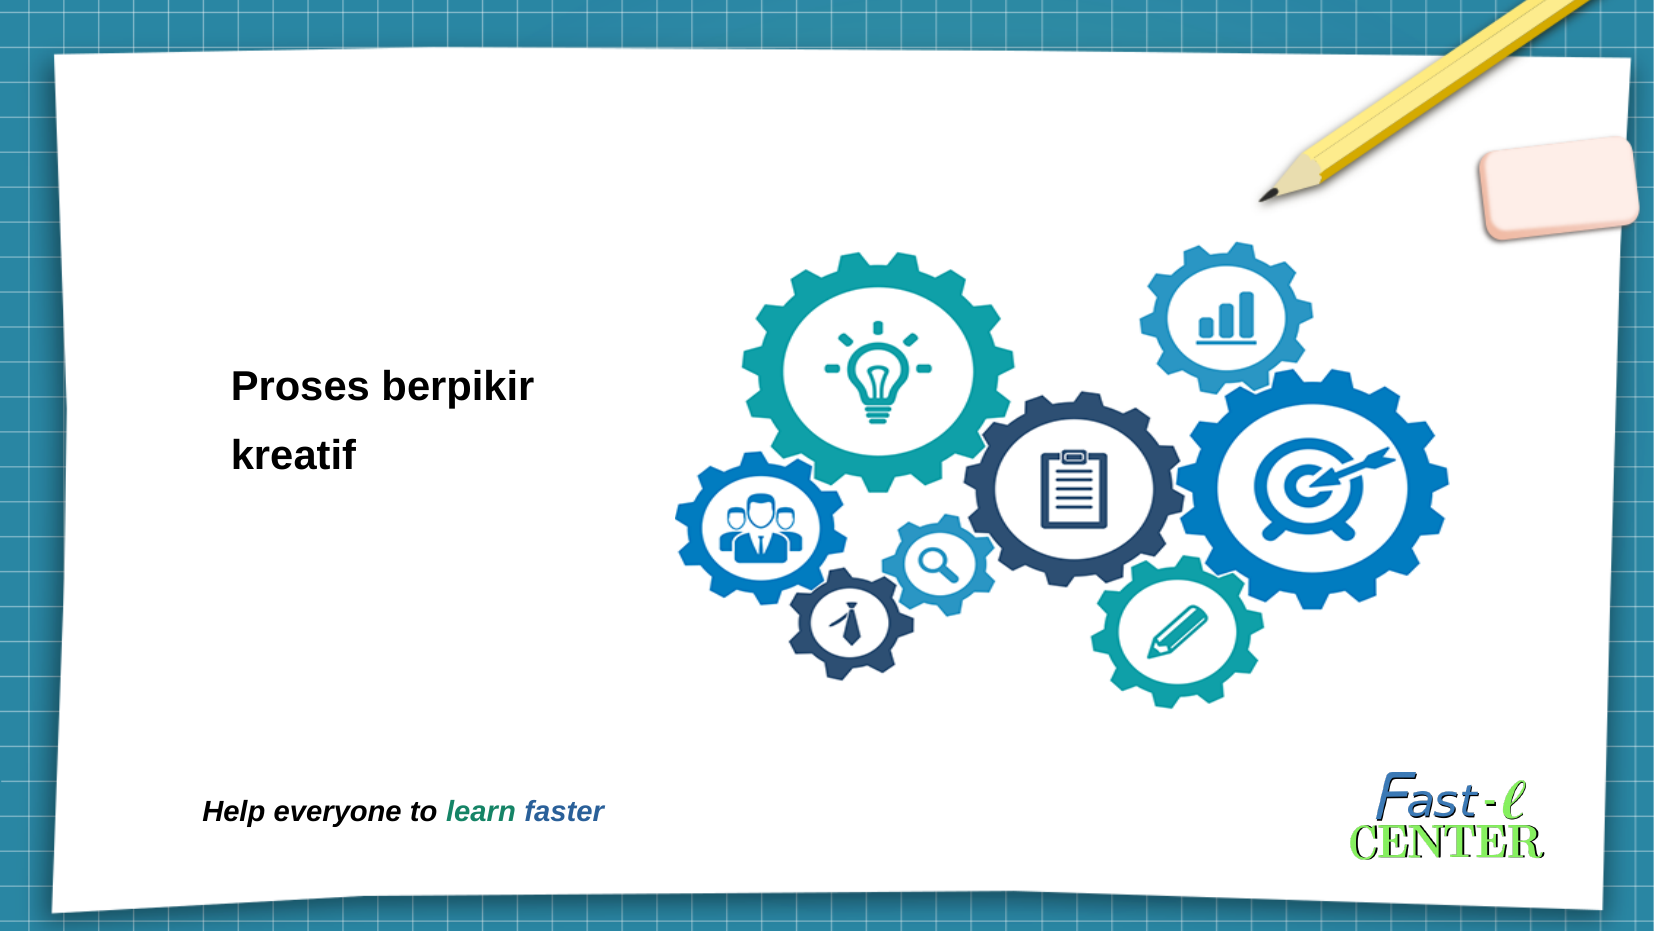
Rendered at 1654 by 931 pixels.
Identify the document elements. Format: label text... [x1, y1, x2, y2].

text_box Help everyone to learn faster [187, 787, 619, 836]
picture [0, 0, 1654, 931]
text_box Proses berpikir kreatif [216, 331, 625, 520]
